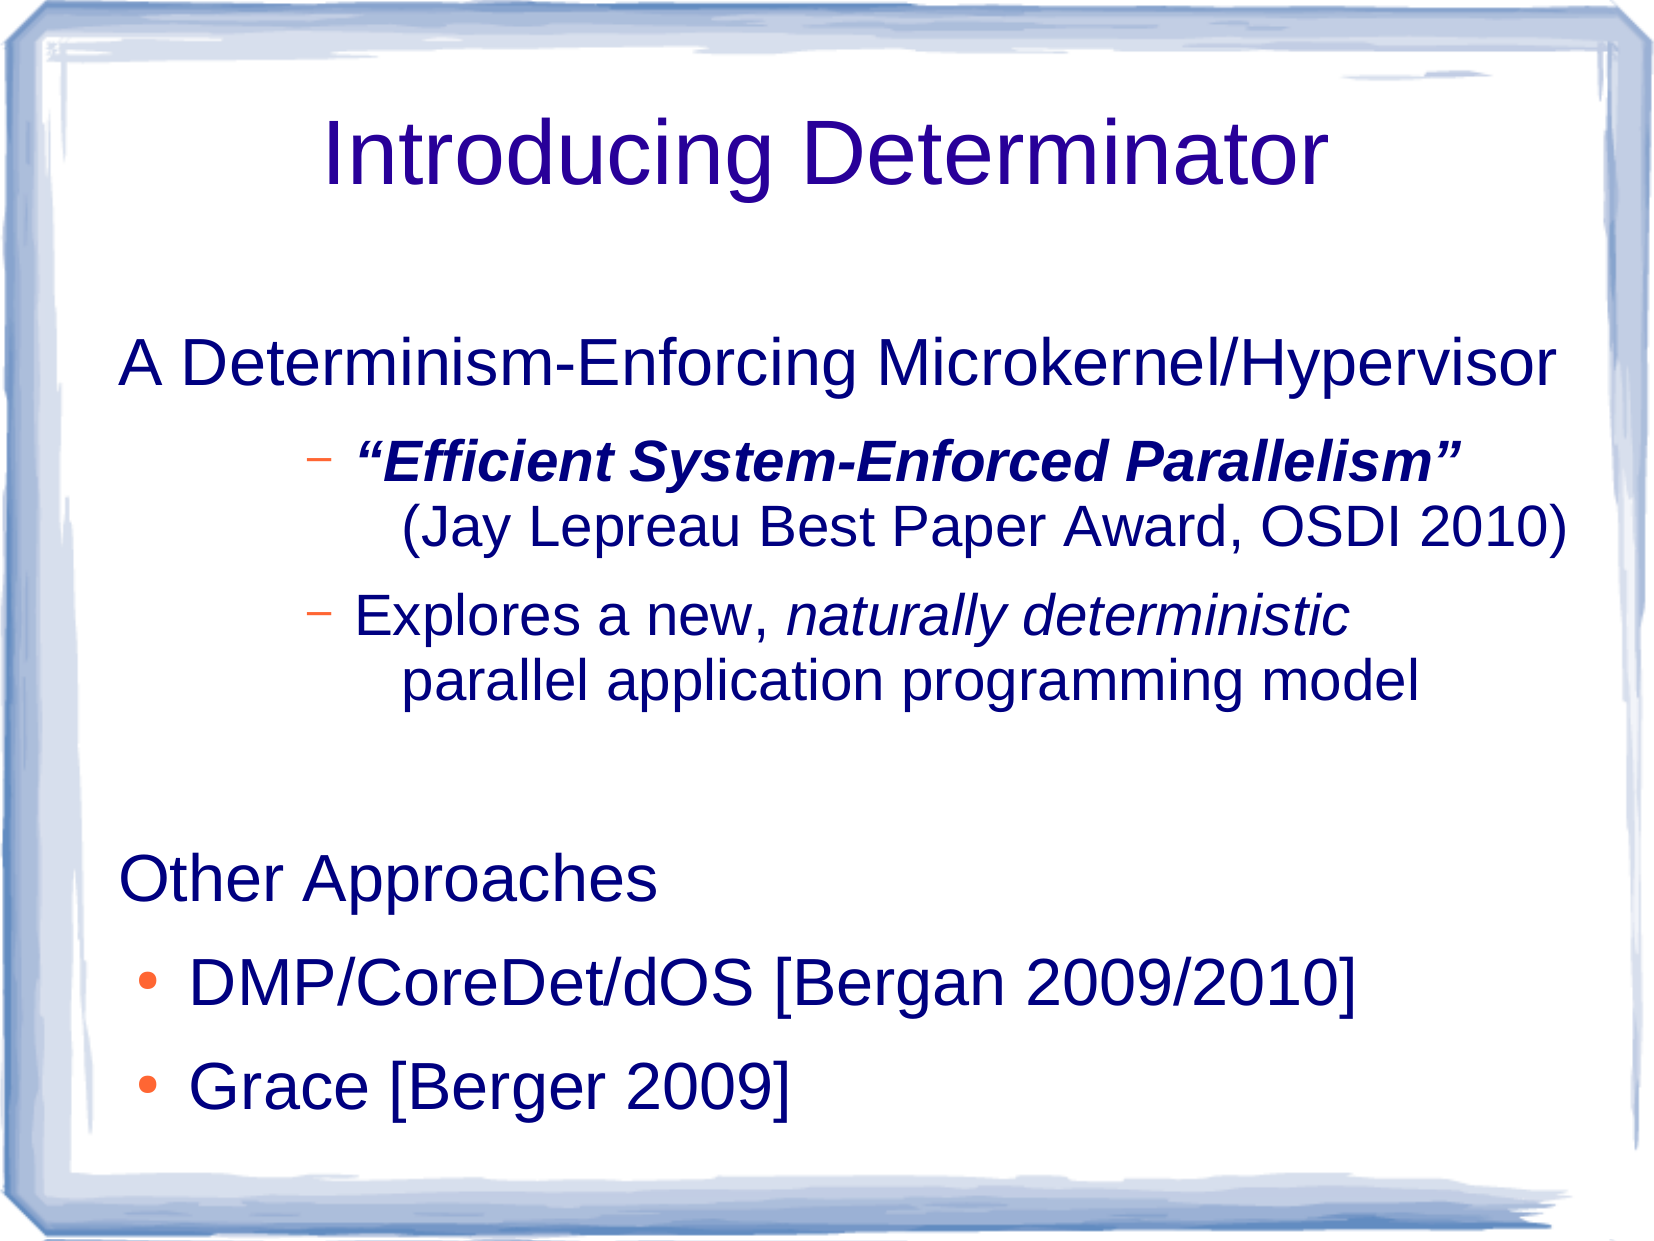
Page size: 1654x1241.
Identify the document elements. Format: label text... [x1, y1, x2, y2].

title Introducing Determinator [82, 56, 1571, 250]
list A Determinism-Enforcing Microkernel/Hypervisor “Efficient System-Enforced Parallelism” (Jay Lepreau Best Paper Award, OSDI 2010) Explores a new, naturally deterministic parallel application programming model Other Approaches DMP/CoreDet/dOS [Bergan 2009/2010] Grace [Berger 2009] [118, 324, 1571, 1123]
picture [0, 0, 1654, 1241]
